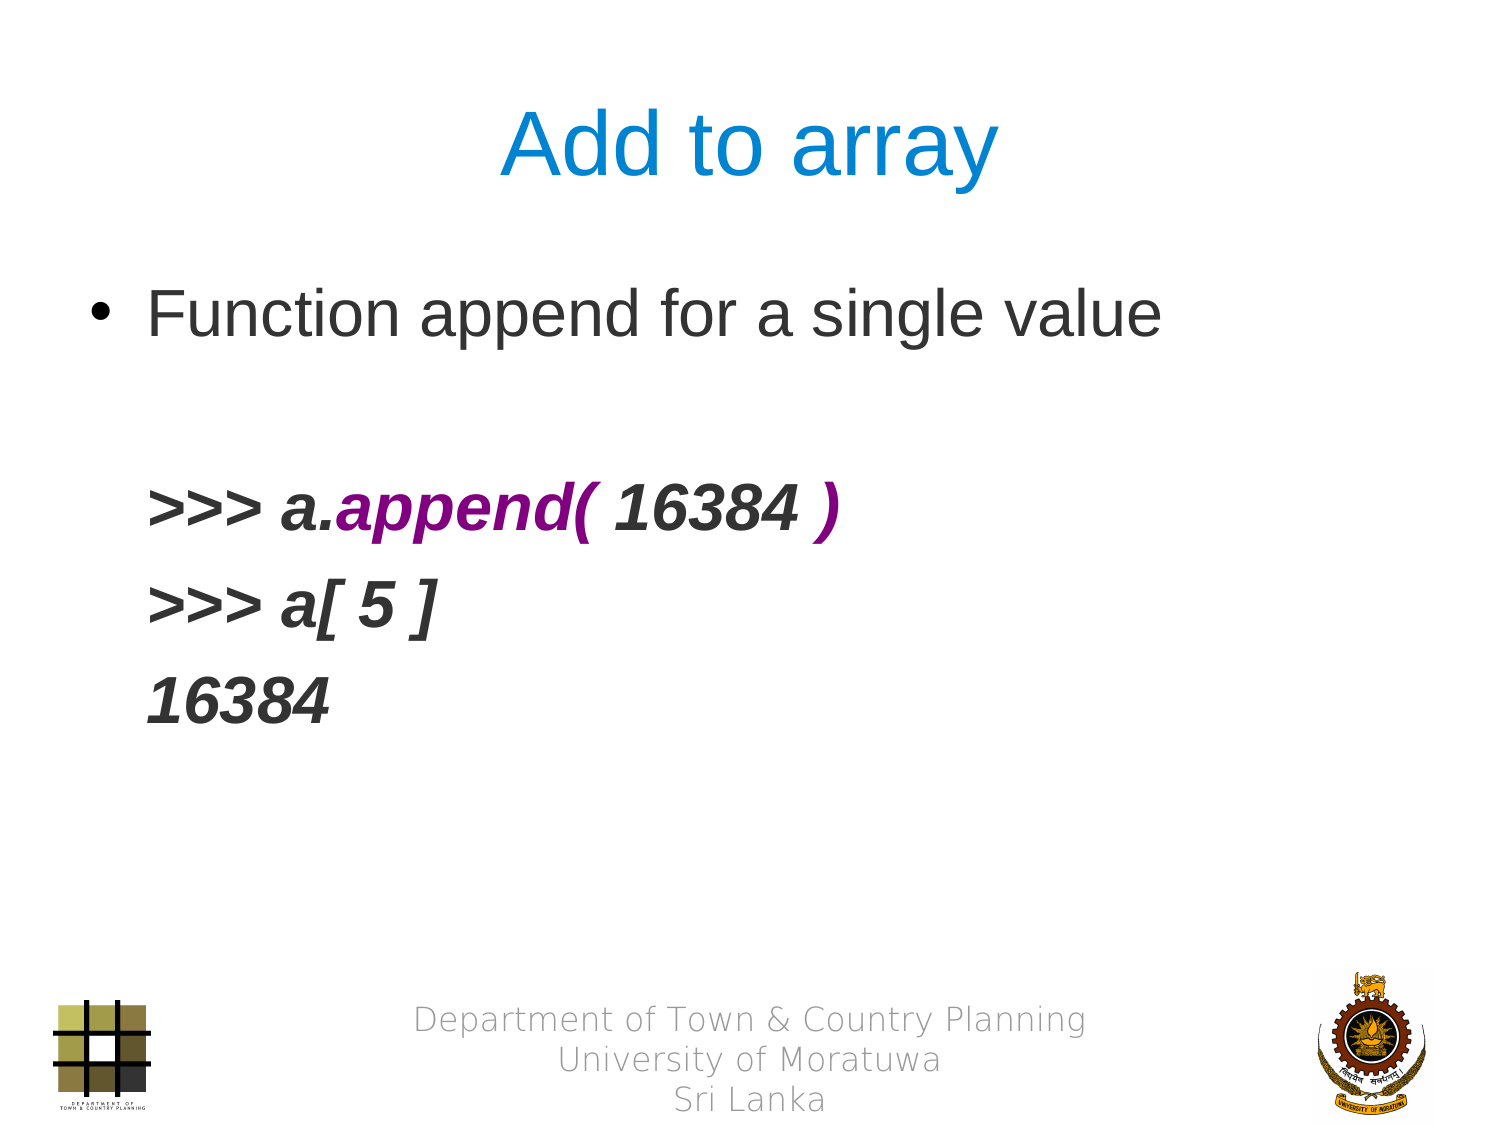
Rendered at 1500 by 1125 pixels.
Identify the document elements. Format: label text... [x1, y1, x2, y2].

picture [1312, 966, 1435, 1125]
picture [53, 1000, 151, 1110]
title Add to array [75, 45, 1426, 233]
list Function append for a single value >>> a.append( 16384 ) >>> a[ 5 ] 16384 [75, 262, 1426, 916]
